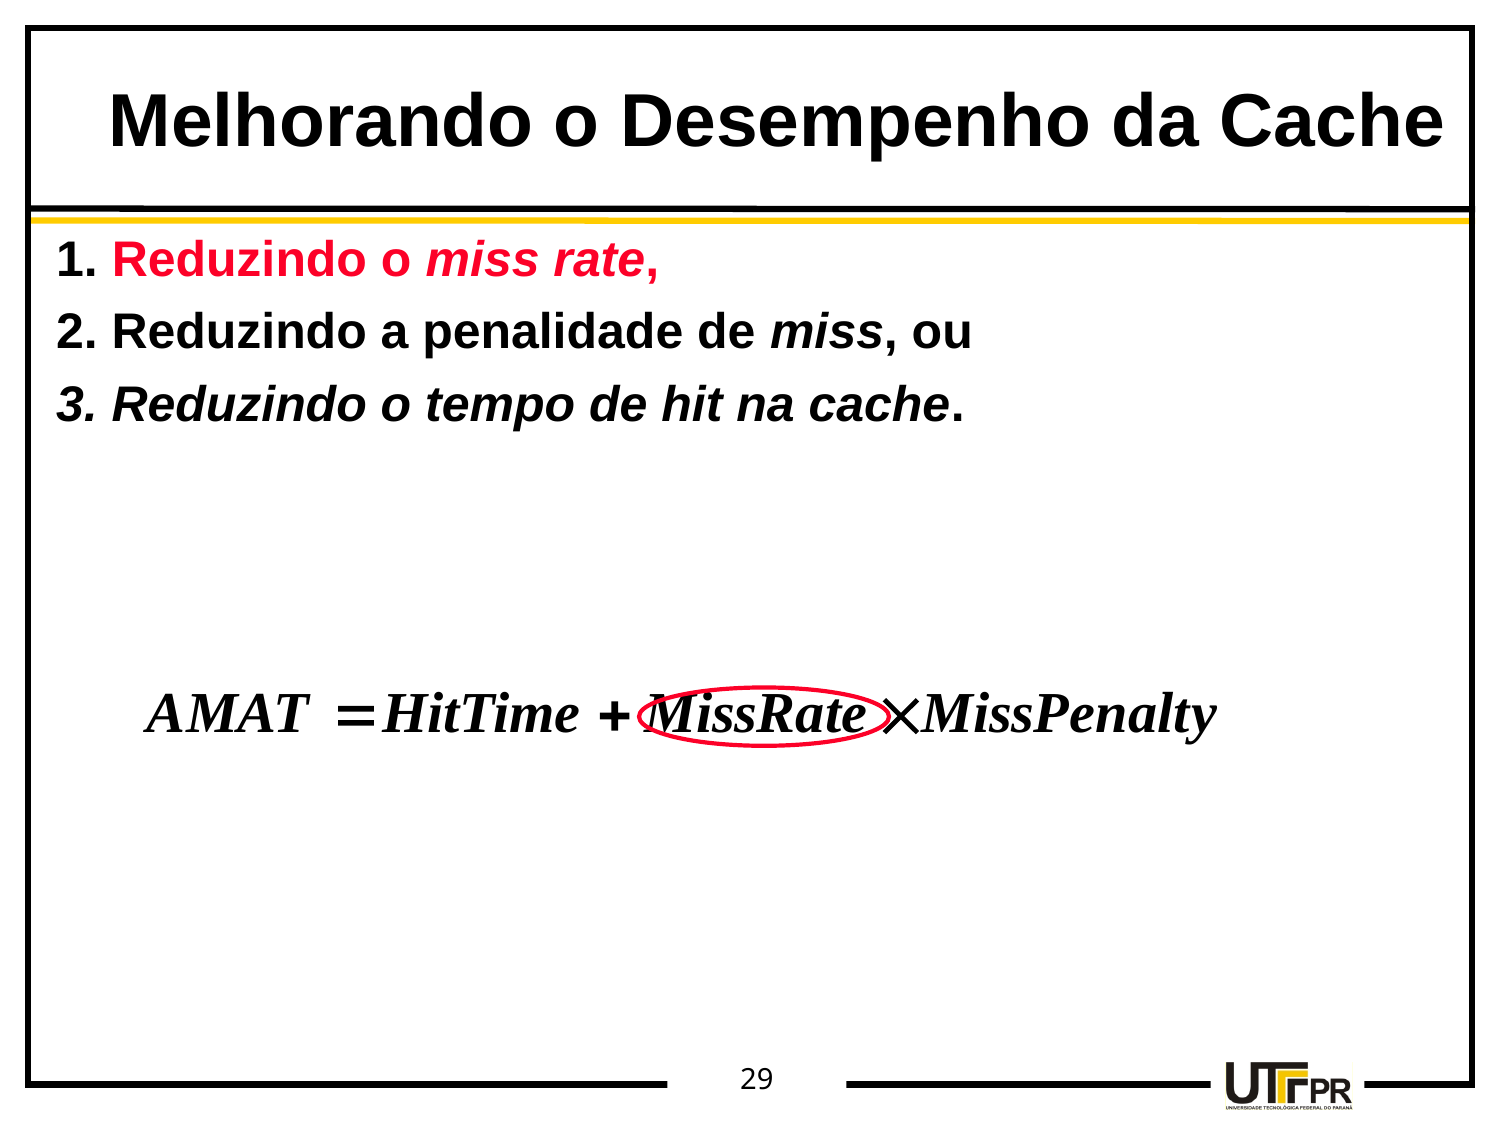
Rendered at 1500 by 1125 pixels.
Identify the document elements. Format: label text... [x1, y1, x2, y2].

picture [1225, 1100, 1353, 1110]
title Melhorando o Desempenho da Cache [29, 35, 1477, 207]
list 1. Reduzindo o miss rate, 2. Reduzindo a penalidade de miss, ou 3. Reduzindo o tempo de hit na cache. [41, 225, 1477, 1100]
picture [139, 687, 1223, 752]
picture [642, 690, 886, 743]
